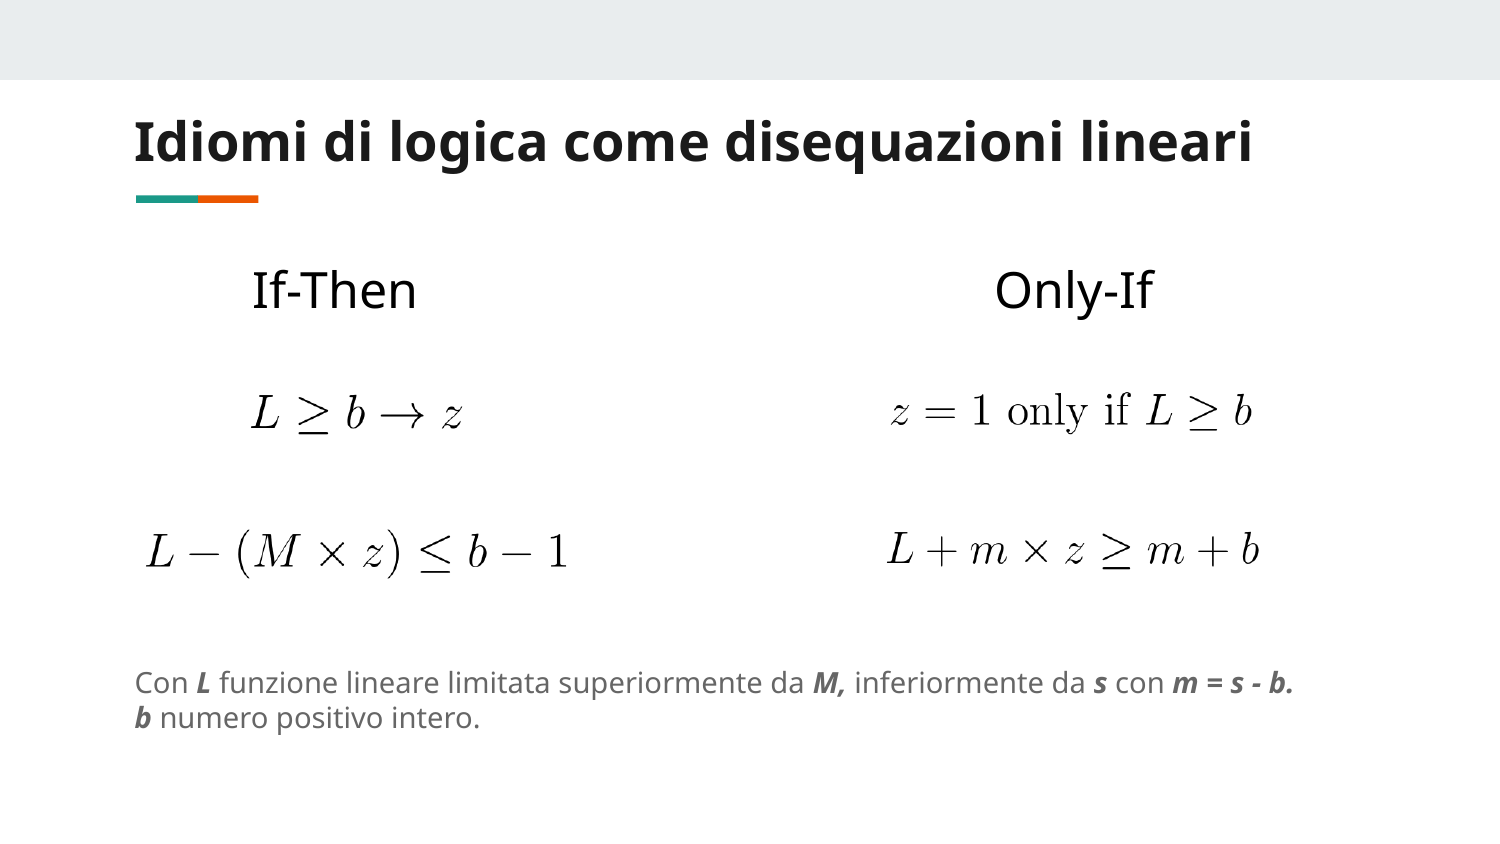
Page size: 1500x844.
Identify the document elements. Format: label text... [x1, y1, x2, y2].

picture [865, 363, 1283, 452]
text_box Con L funzione lineare limitata superiormente da M, inferiormente da s con m = s - b. b numero positivo intero. [119, 649, 1331, 793]
picture [863, 501, 1285, 600]
text_box Only-If [840, 243, 1308, 331]
title Idiomi di logica come disequazioni lineari [119, 92, 1381, 181]
text_box If-Then [102, 243, 569, 483]
picture [125, 370, 585, 594]
